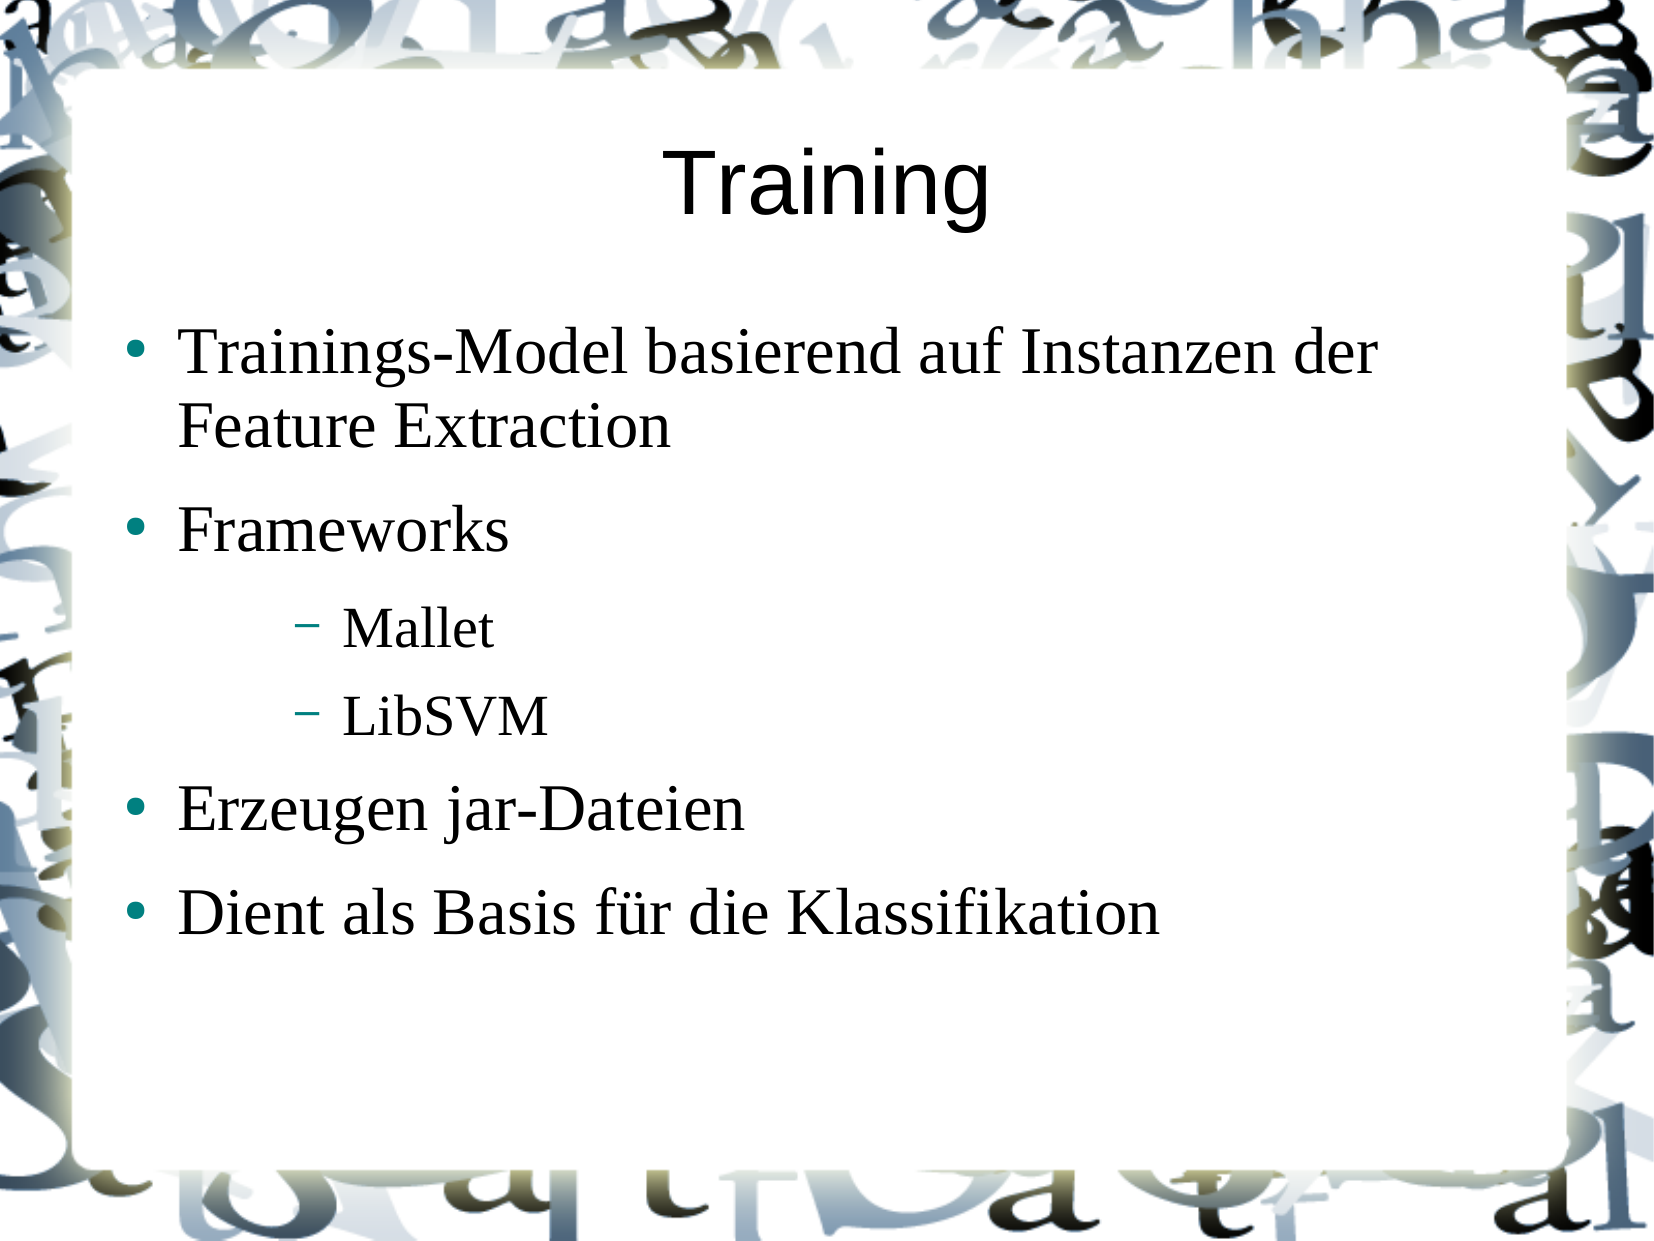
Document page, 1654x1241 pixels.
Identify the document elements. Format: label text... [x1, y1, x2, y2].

list Trainings-Model basierend auf Instanzen der Feature Extraction Frameworks Mallet LibSVM Erzeugen jar-Dateien Dient als Basis für die Klassifikation [106, 313, 1530, 1034]
picture [0, 0, 1654, 1241]
title Training [82, 78, 1571, 287]
